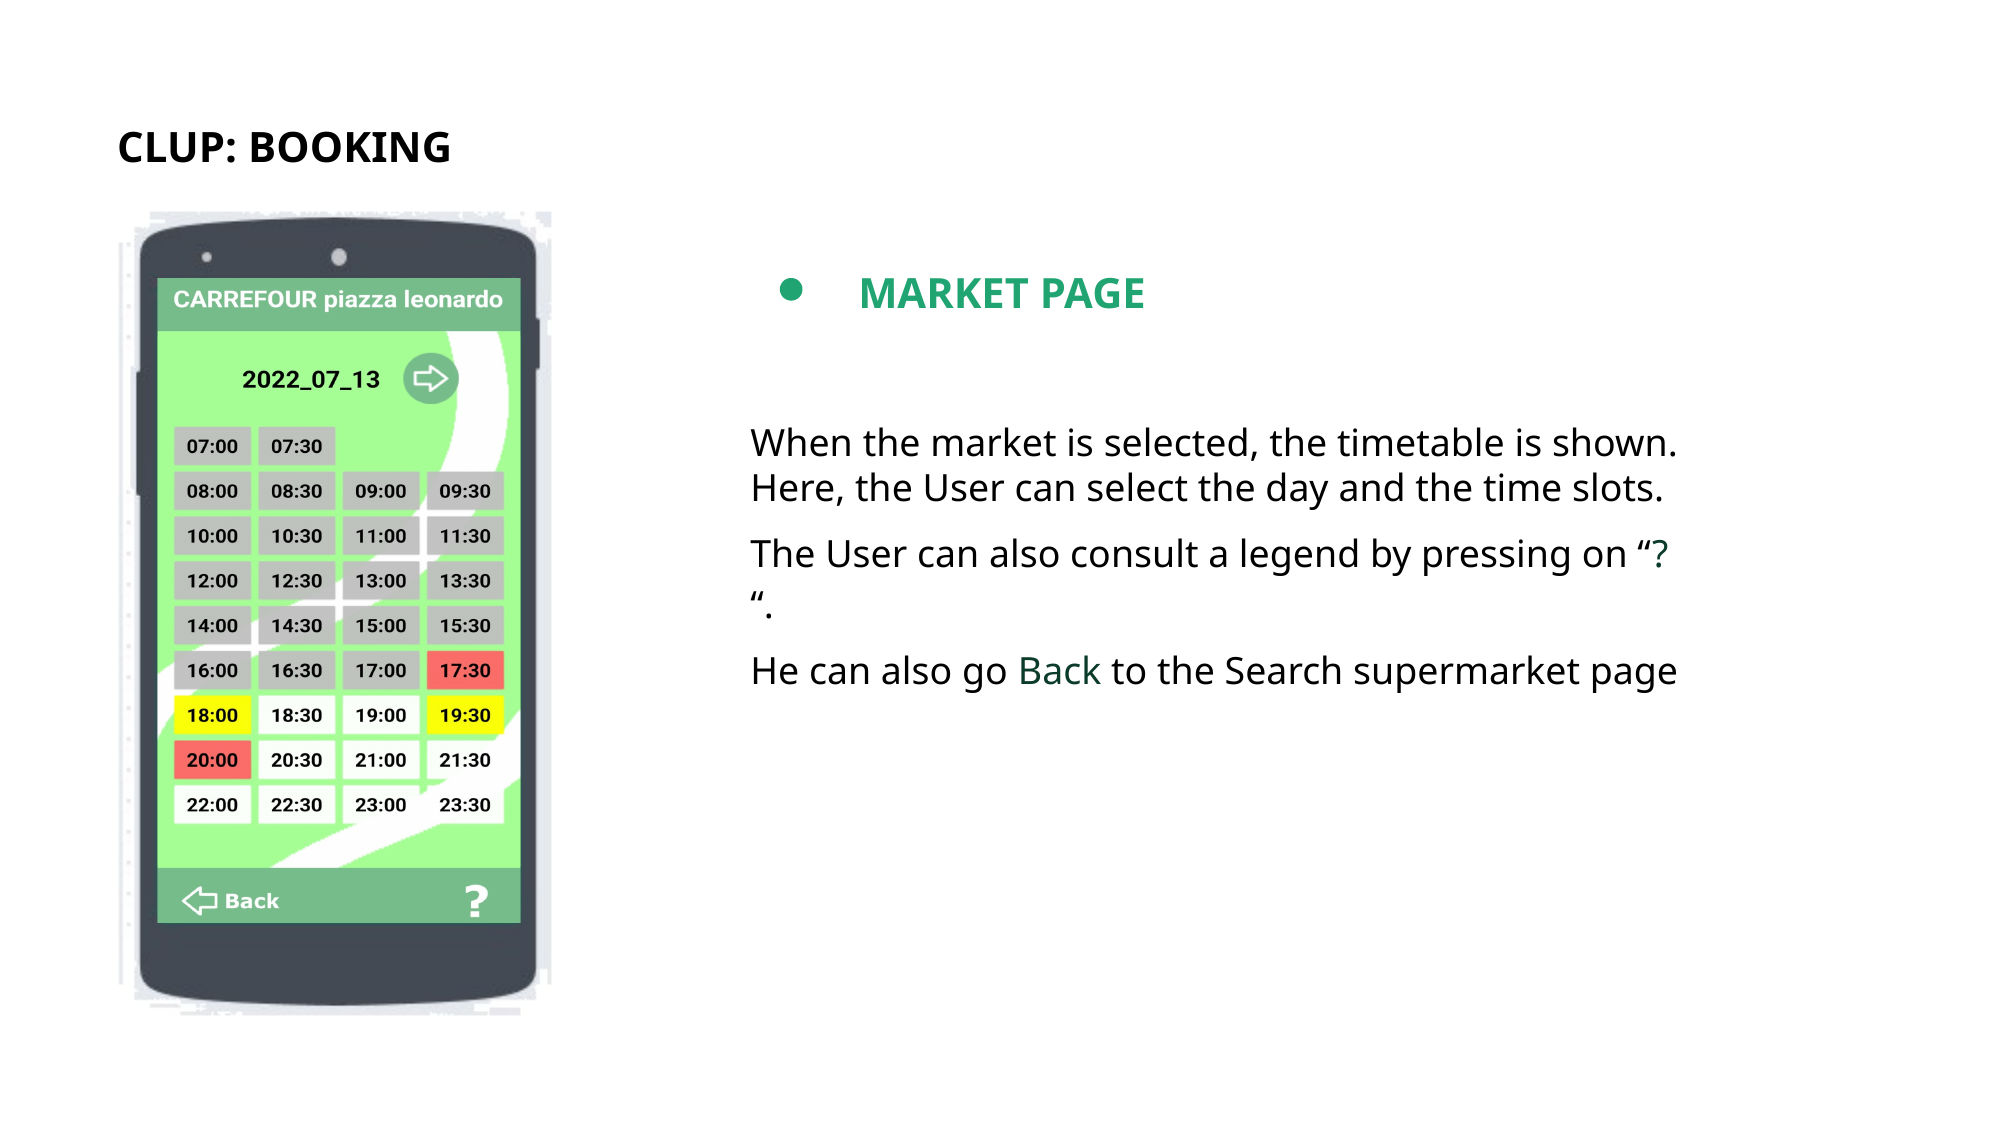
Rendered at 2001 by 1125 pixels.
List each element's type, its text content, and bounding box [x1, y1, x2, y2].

text_box MARKET PAGE [843, 264, 1442, 315]
picture [83, 181, 593, 1047]
text_box [779, 278, 803, 301]
text_box When the market is selected, the timetable is shown. Here, the User can select the day and the time slots. The User can also consult a legend by pressing on “?“. He can also go Back to the Search supermarket page [735, 411, 1704, 818]
title CLUP: BOOKING [102, 118, 1056, 230]
